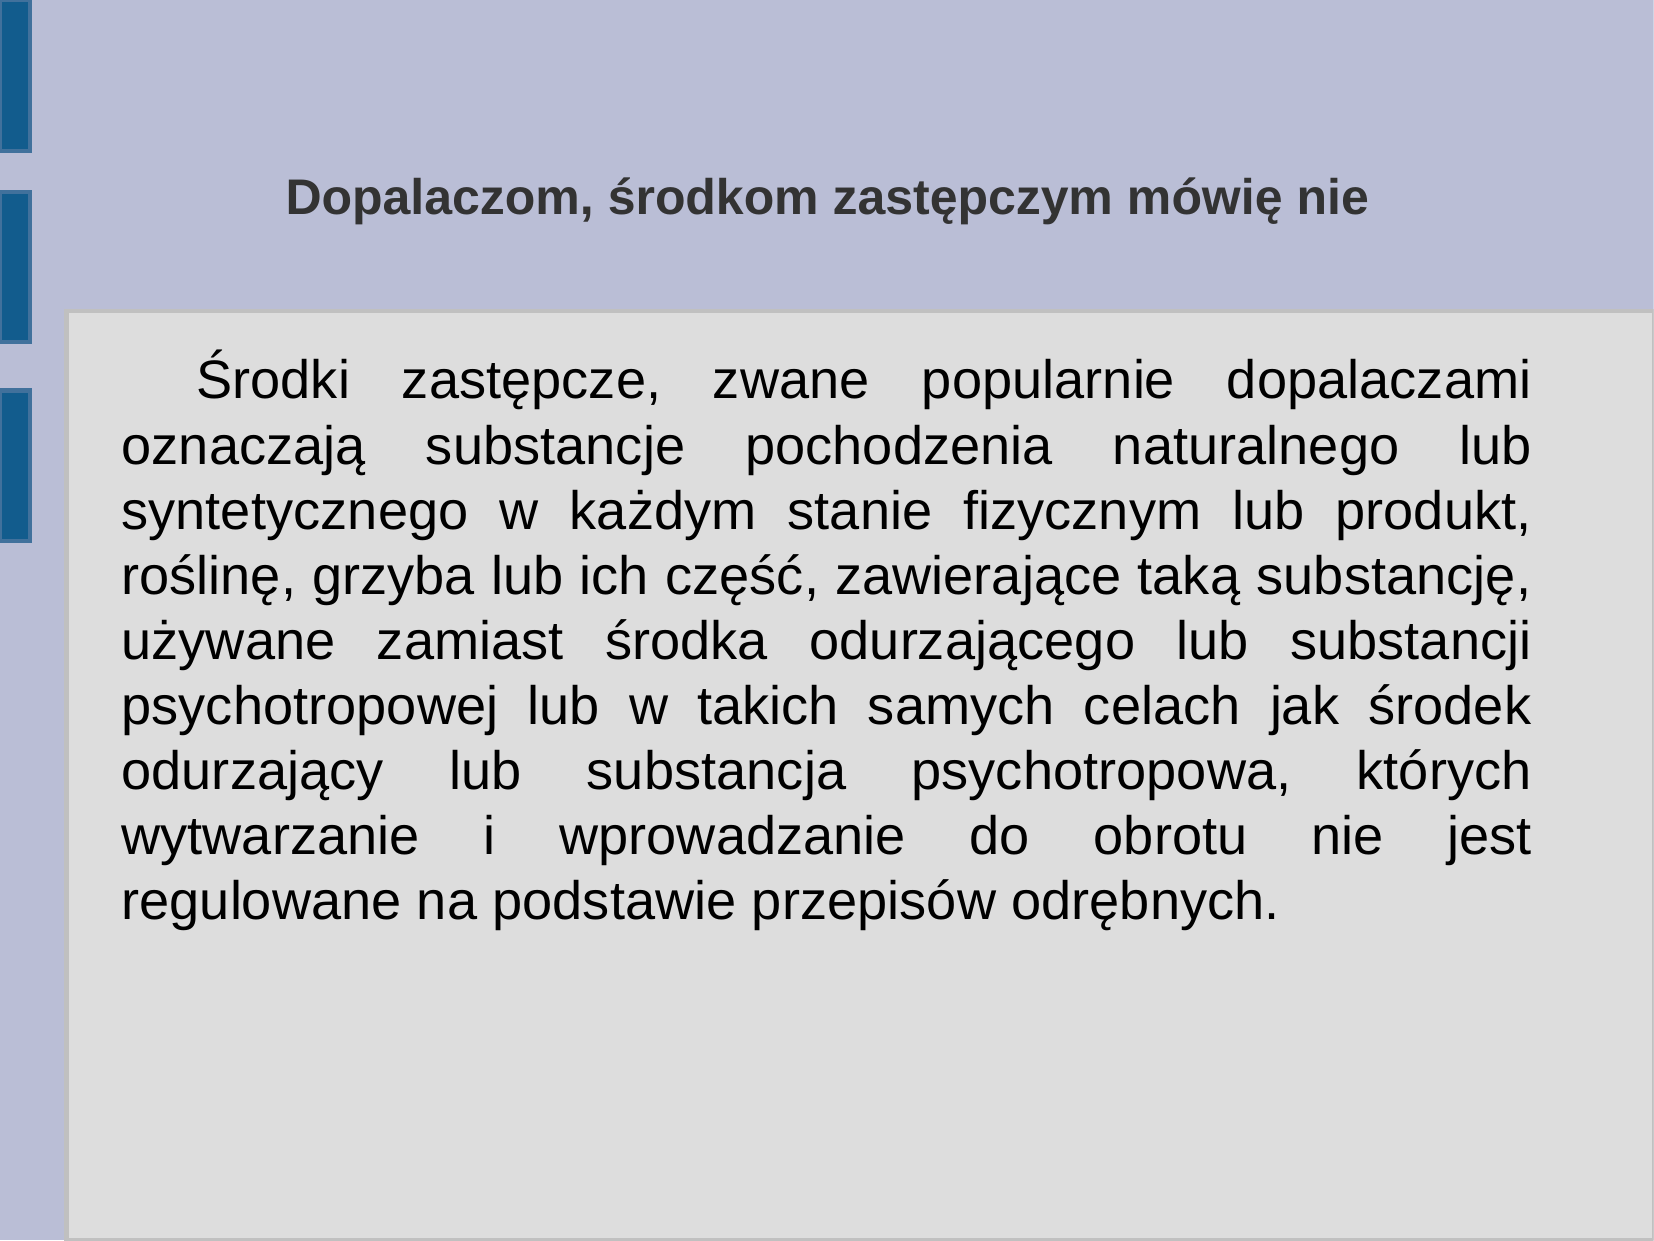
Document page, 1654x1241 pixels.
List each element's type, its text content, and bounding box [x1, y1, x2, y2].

list Środki zastępcze, zwane popularnie dopalaczami oznaczają substancje pochodzenia naturalnego lub syntetycznego w każdym stanie fizycznym lub produkt, roślinę, grzyba lub ich część, zawierające taką substancję, używane zamiast środka odurzającego lub substancji psychotropowej lub w takich samych celach jak środek odurzający lub substancja psychotropowa, których wytwarzanie i wprowadzanie do obrotu nie jest regulowane na podstawie przepisów odrębnych. [121, 344, 1534, 1127]
title Dopalaczom, środkom zastępczym mówię nie [121, 91, 1534, 299]
